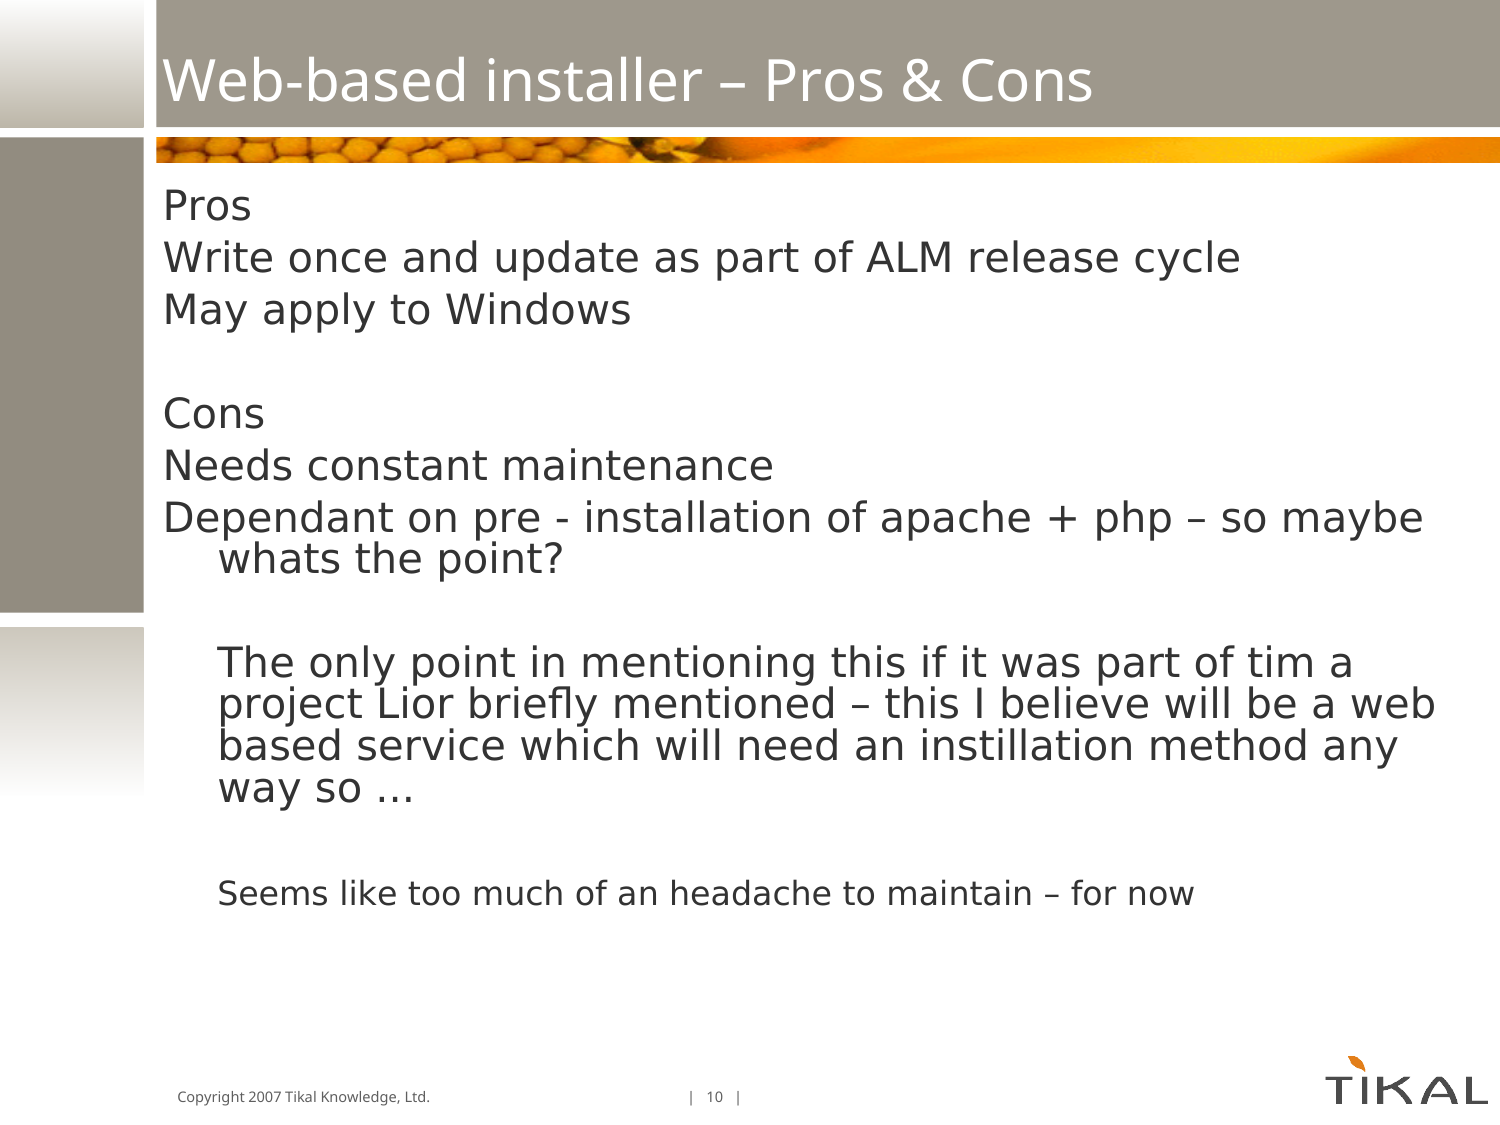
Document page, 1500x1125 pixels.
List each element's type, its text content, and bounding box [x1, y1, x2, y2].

picture [156, 137, 1500, 163]
text_box Pros Write once and update as part of ALM release cycle May apply to Windows Cons Needs constant maintenance Dependant on pre - installation of apache + php – so maybe whats the point? The only point in mentioning this if it was part of tim a project Lior briefly mentioned – this I believe will be a web based service which will need an instillation method any way so ... Seems like too much of an headache to maintain – for now [162, 187, 1475, 1023]
text_box Web-based installer – Pros & Cons [162, 24, 1449, 125]
picture [1312, 1034, 1500, 1125]
